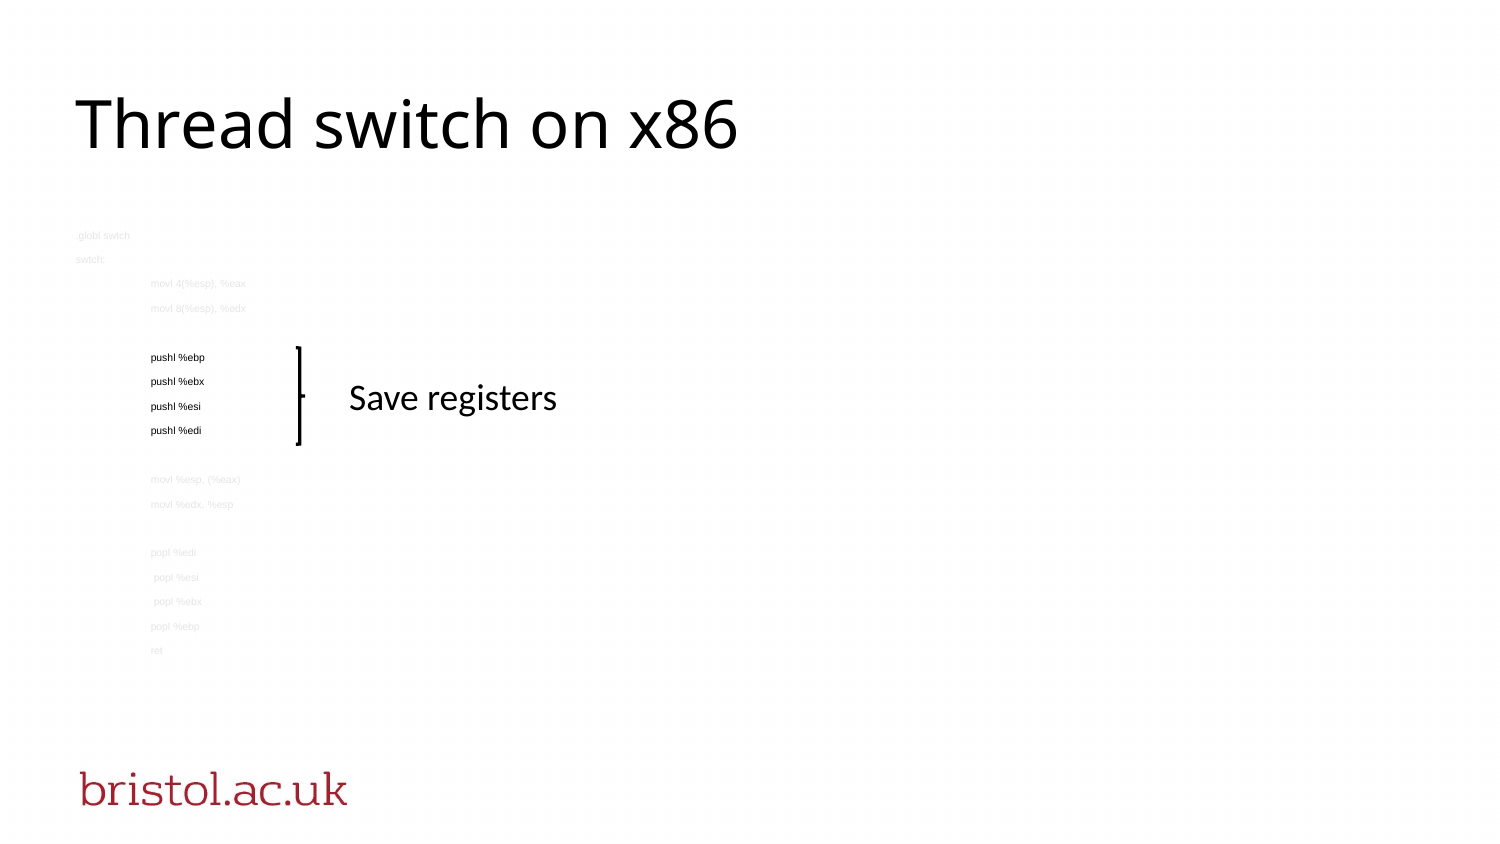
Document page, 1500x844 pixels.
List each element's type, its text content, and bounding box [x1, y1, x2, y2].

list .globl swtch swtch: movl 4(%esp), %eax movl 8(%esp), %edx pushl %ebp pushl %ebx pushl %esi pushl %edi movl %esp, (%eax) movl %edx, %esp popl %edi popl %esi popl %ebx popl %ebp ret [60, 224, 1440, 699]
text_box Save registers [334, 365, 575, 427]
title Thread switch on x86 [60, 44, 1440, 209]
